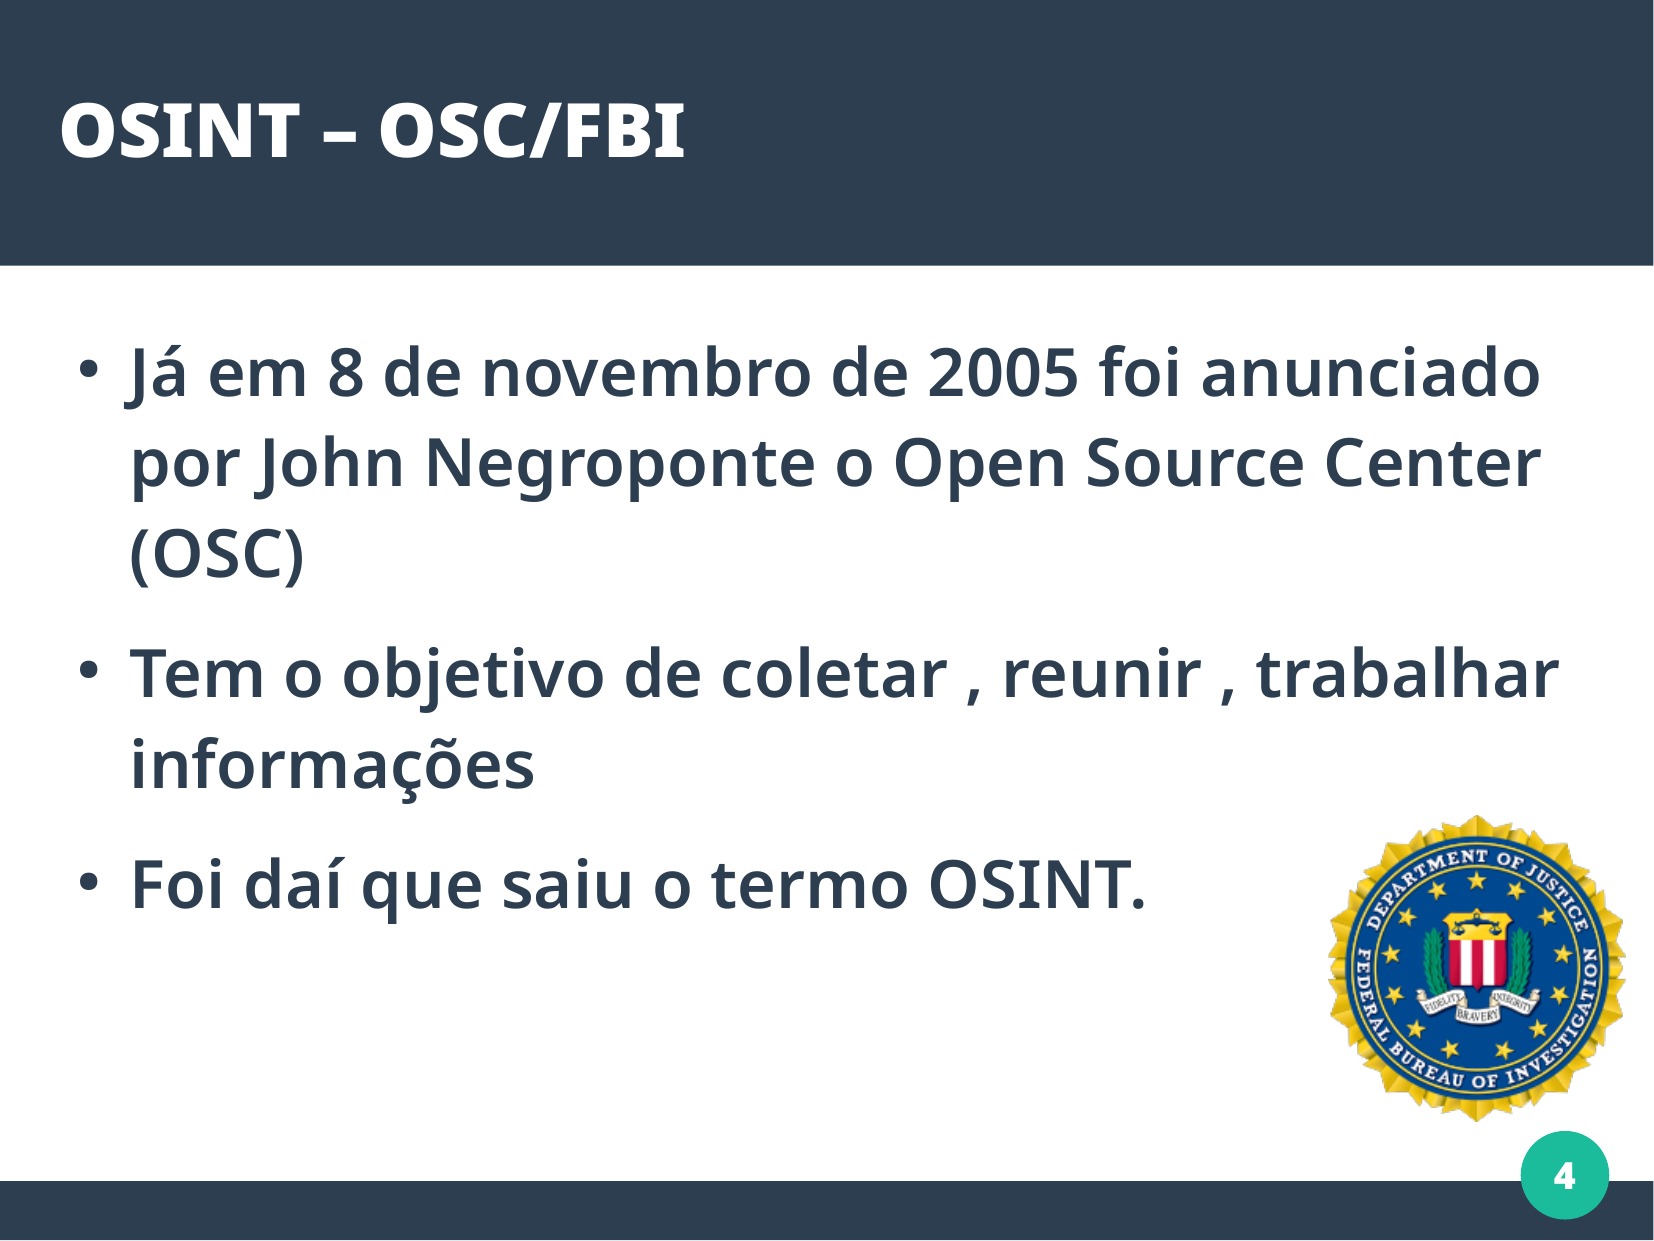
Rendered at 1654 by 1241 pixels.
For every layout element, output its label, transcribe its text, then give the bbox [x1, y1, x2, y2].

picture [1328, 815, 1626, 1123]
list Já em 8 de novembro de 2005 foi anunciado por John Negroponte o Open Source Center (OSC) Tem o objetivo de coletar , reunir , trabalhar informações Foi daí que saiu o termo OSINT. [59, 324, 1595, 1152]
title OSINT – OSC/FBI [59, 49, 1595, 207]
